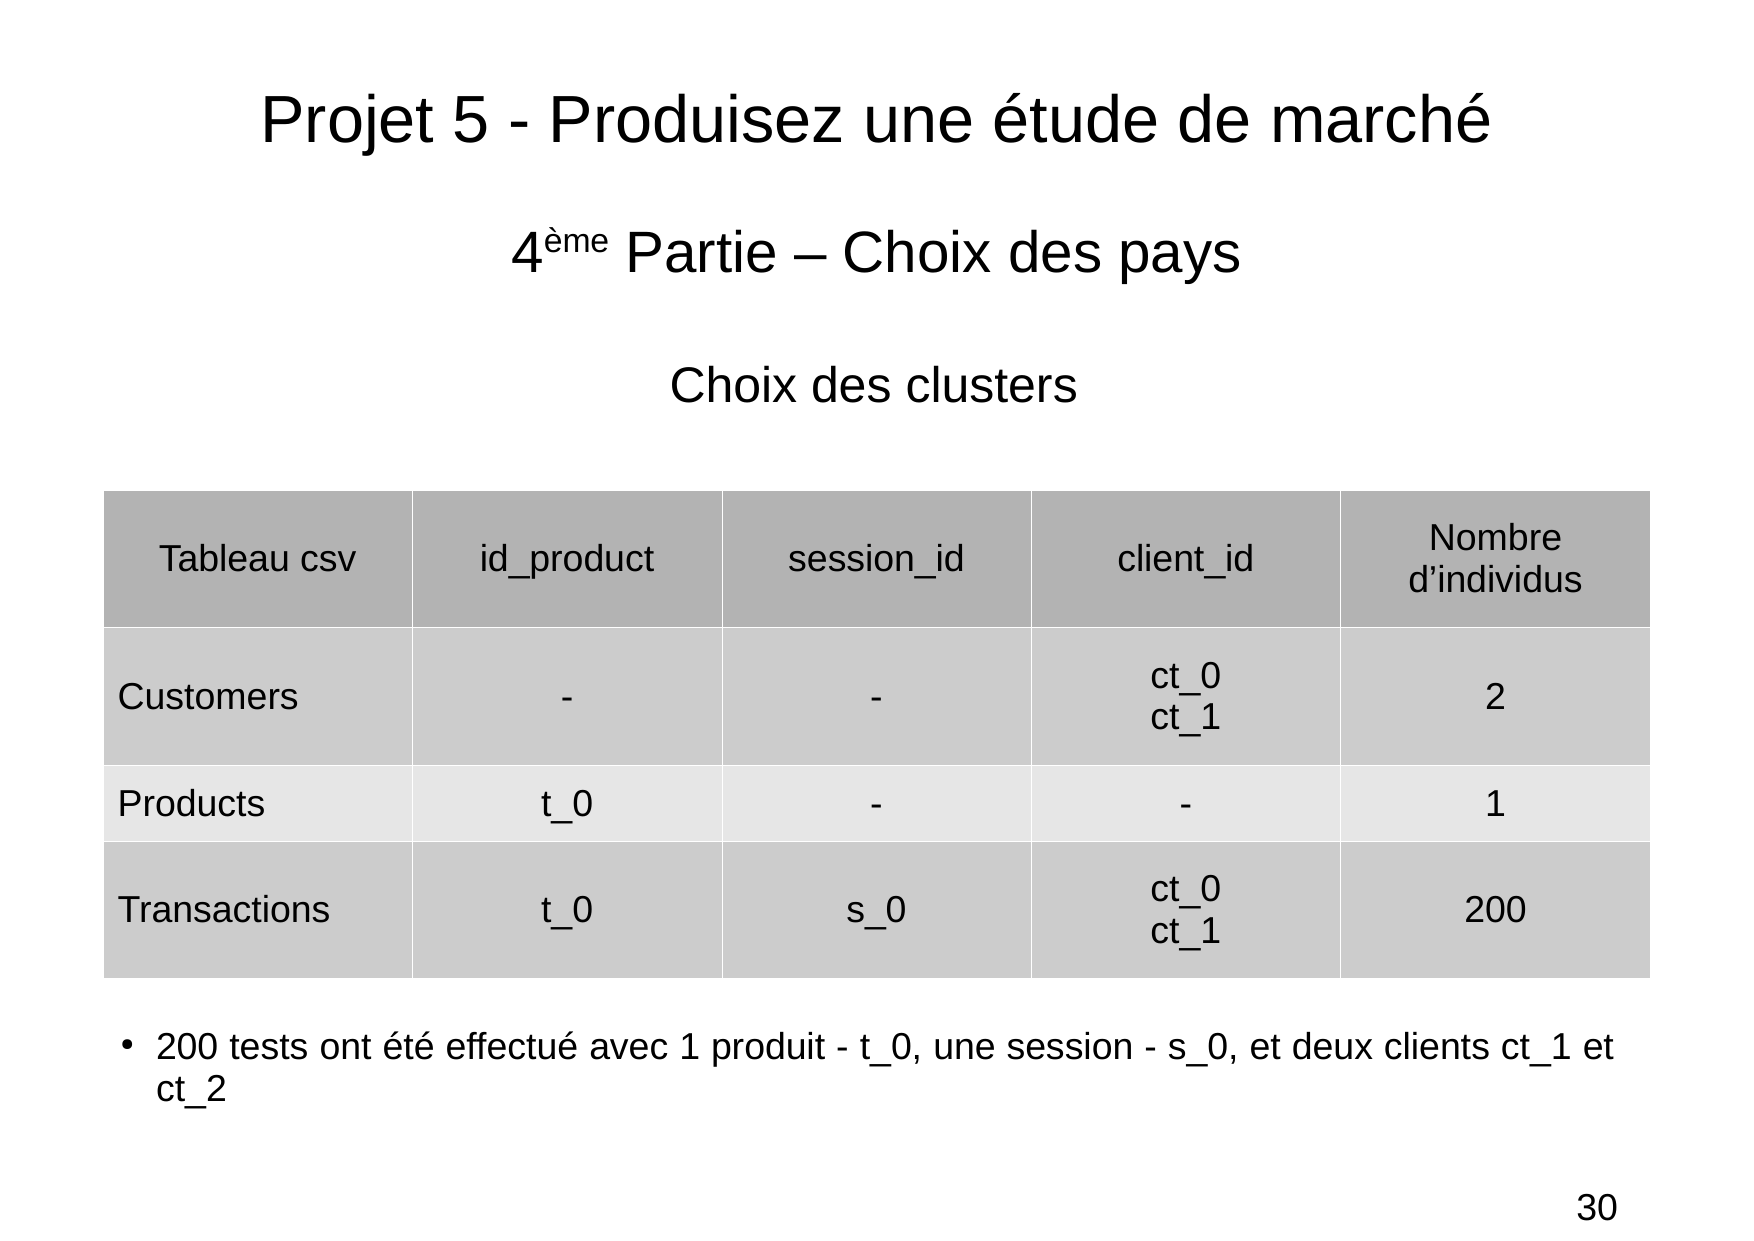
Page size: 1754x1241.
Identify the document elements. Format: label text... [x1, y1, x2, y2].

table_header id_product [413, 491, 722, 627]
text_box Choix des clusters [105, 321, 1642, 449]
table_cell ct_0 ct_1 [1032, 628, 1340, 765]
table_header session_id [723, 491, 1031, 627]
text_box <numéro> [1561, 1178, 1754, 1241]
table_cell - [1032, 766, 1340, 841]
text_box 200 tests ont été effectué avec 1 produit - t_0, une session - s_0, et deux clients ct_1 et ct_2 [105, 1017, 1654, 1154]
table_cell 2 [1341, 628, 1650, 765]
table_header Tableau csv [104, 491, 412, 627]
table_cell - [413, 628, 722, 765]
table_cell t_0 [413, 842, 722, 978]
table_cell 200 [1341, 842, 1650, 978]
table_cell Customers [104, 628, 412, 765]
table_cell Products [104, 766, 412, 841]
table_cell - [723, 628, 1031, 765]
table_header client_id [1032, 491, 1340, 627]
table_cell s_0 [723, 842, 1031, 978]
table_header Nombre d’individus [1341, 491, 1650, 627]
table_cell Transactions [104, 842, 412, 978]
subtitle 4ème Partie – Choix des pays [140, 188, 1614, 316]
title Projet 5 - Produisez une étude de marché [140, 48, 1614, 188]
table_cell t_0 [413, 766, 722, 841]
table_cell ct_0 ct_1 [1032, 842, 1340, 978]
table_cell 1 [1341, 766, 1650, 841]
table_cell - [723, 766, 1031, 841]
